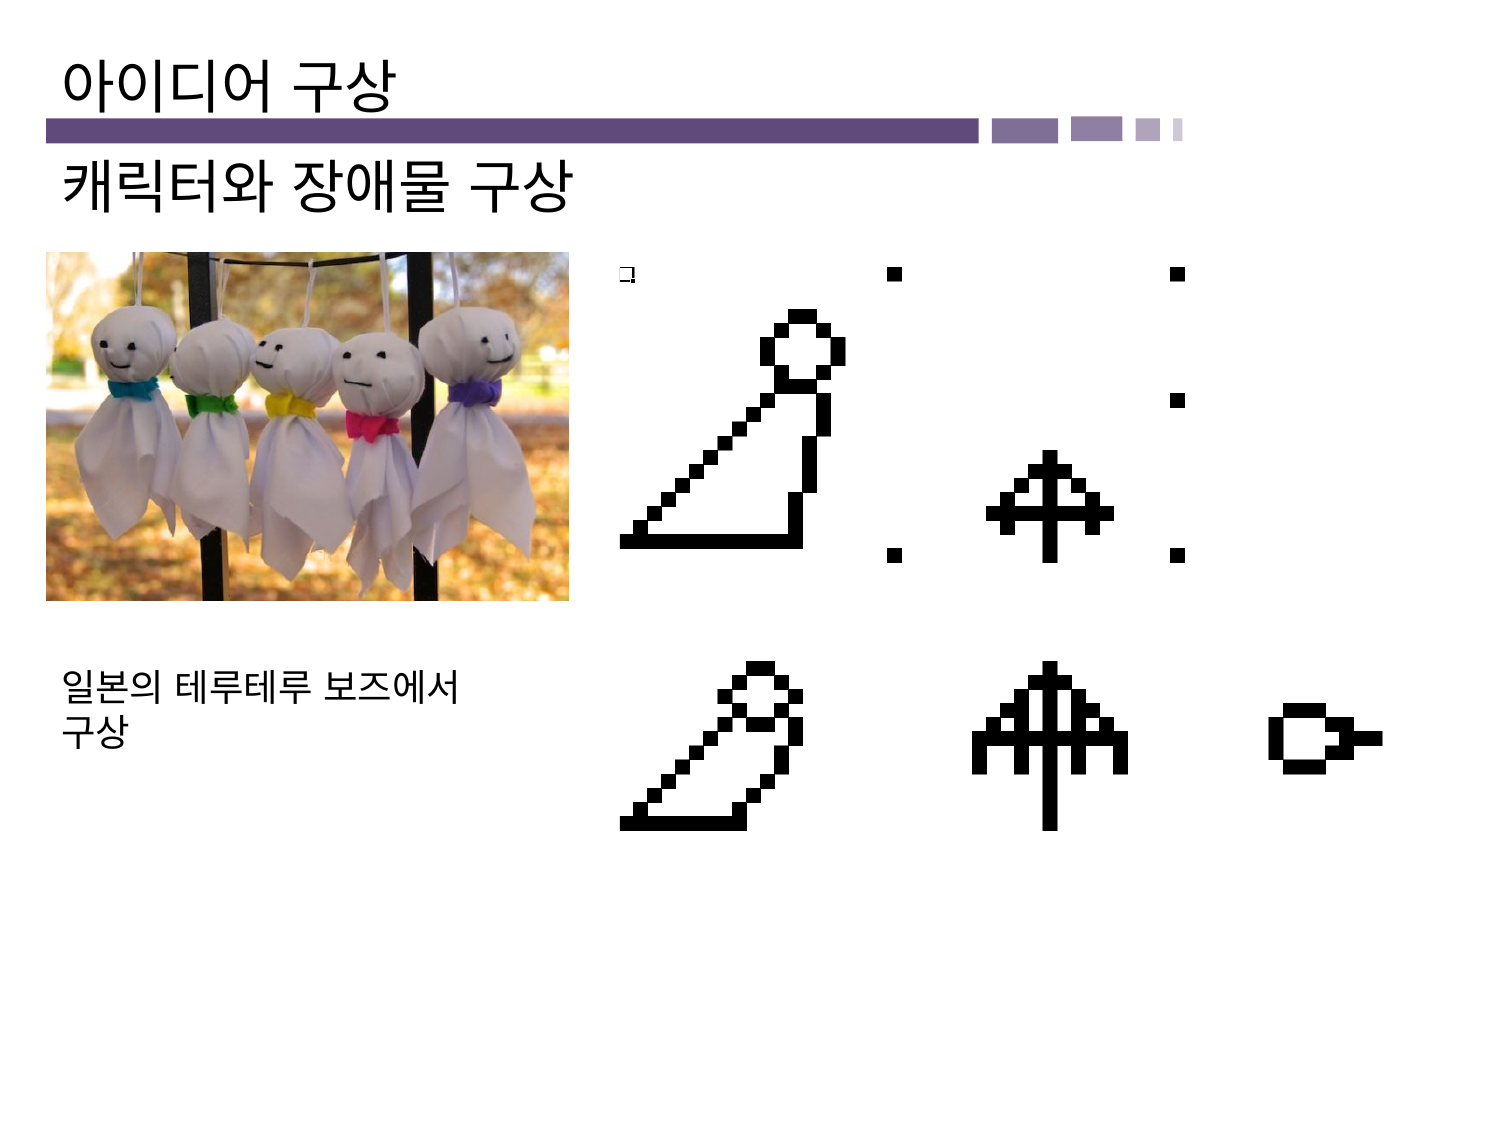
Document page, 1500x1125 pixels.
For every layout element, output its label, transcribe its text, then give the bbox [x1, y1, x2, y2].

text_box 캐릭터와 장애물 구상 [46, 143, 668, 229]
text_box [1135, 118, 1160, 142]
text_box [991, 118, 1059, 144]
text_box 아이디어 구상 [46, 42, 774, 128]
text_box [1173, 118, 1183, 142]
picture [46, 252, 569, 601]
text_box [46, 118, 979, 144]
picture [619, 267, 1420, 848]
text_box [1071, 116, 1123, 142]
text_box 일본의 테루테루 보즈에서 구상 [46, 656, 550, 762]
